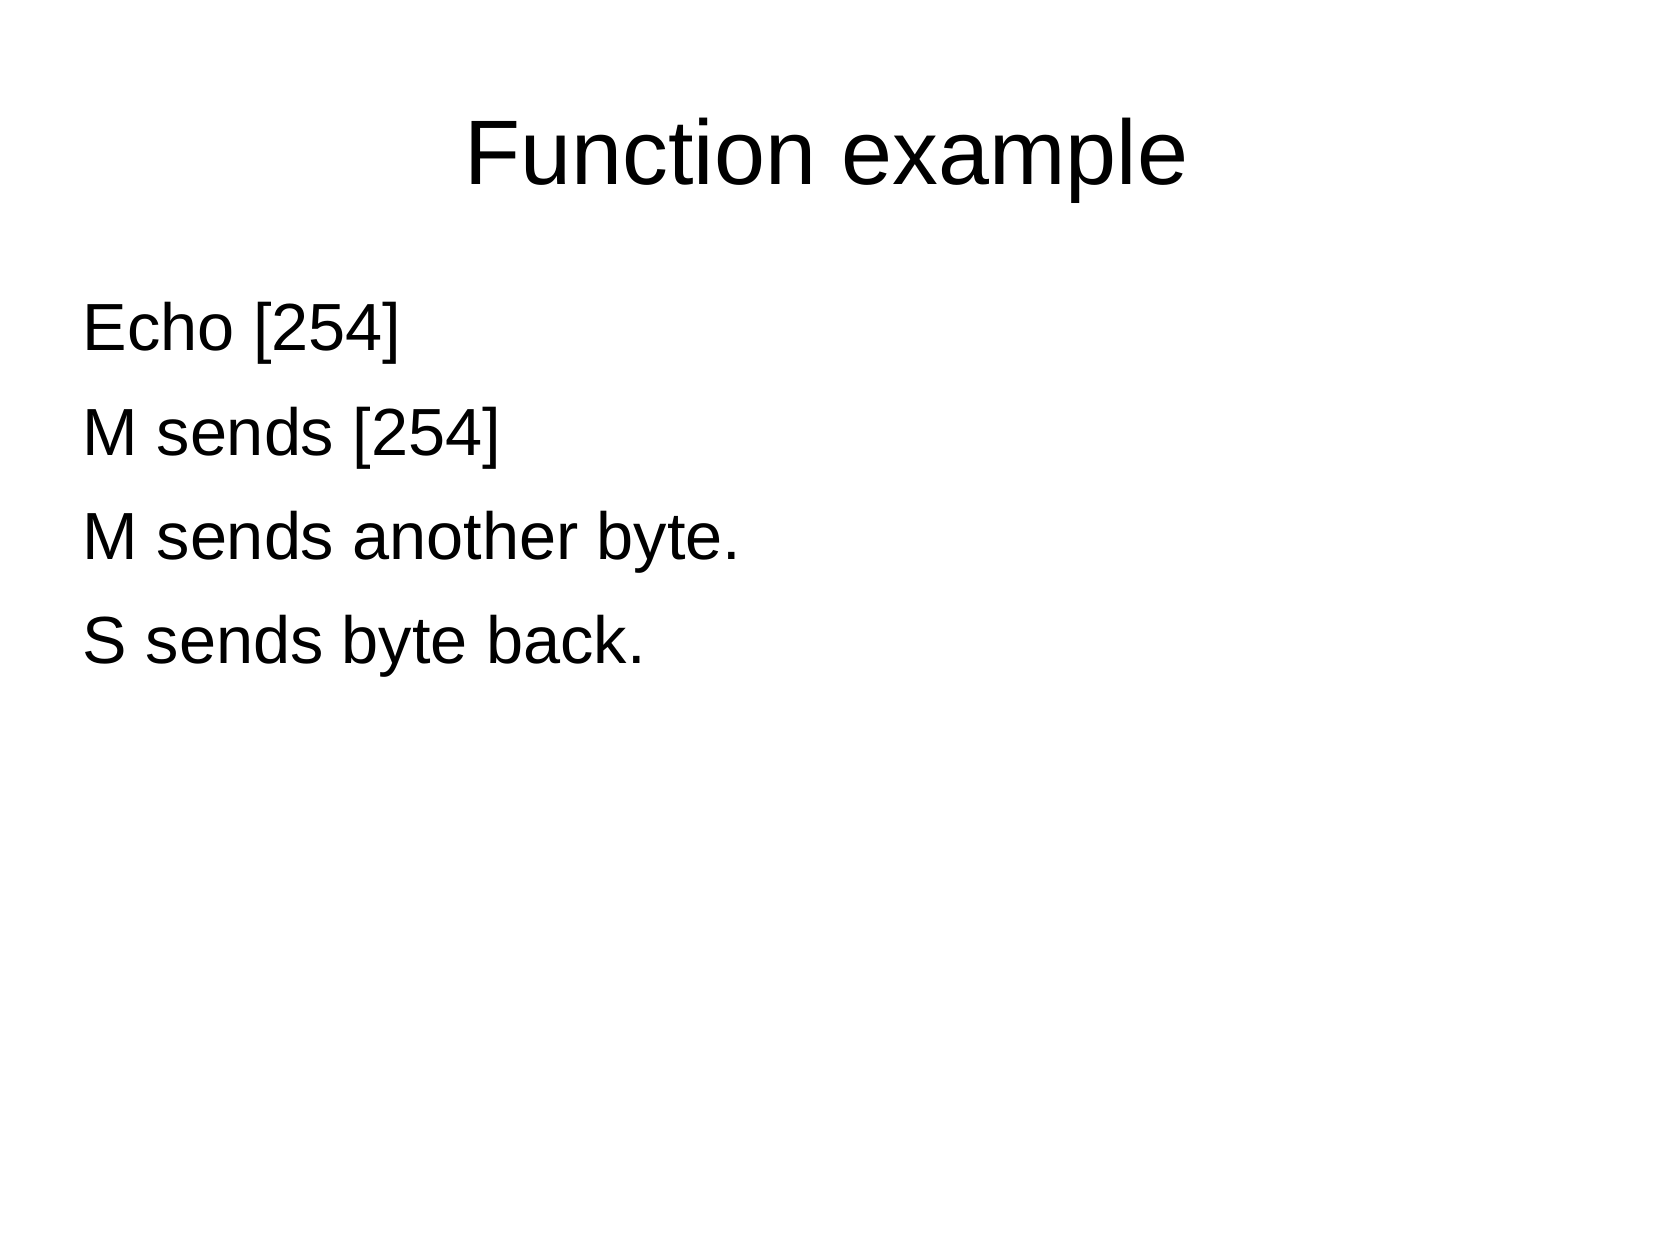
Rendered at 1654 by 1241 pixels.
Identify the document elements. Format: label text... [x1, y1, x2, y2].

title Function example [82, 49, 1571, 257]
list Echo [254] M sends [254] M sends another byte. S sends byte back. [82, 290, 1571, 1010]
